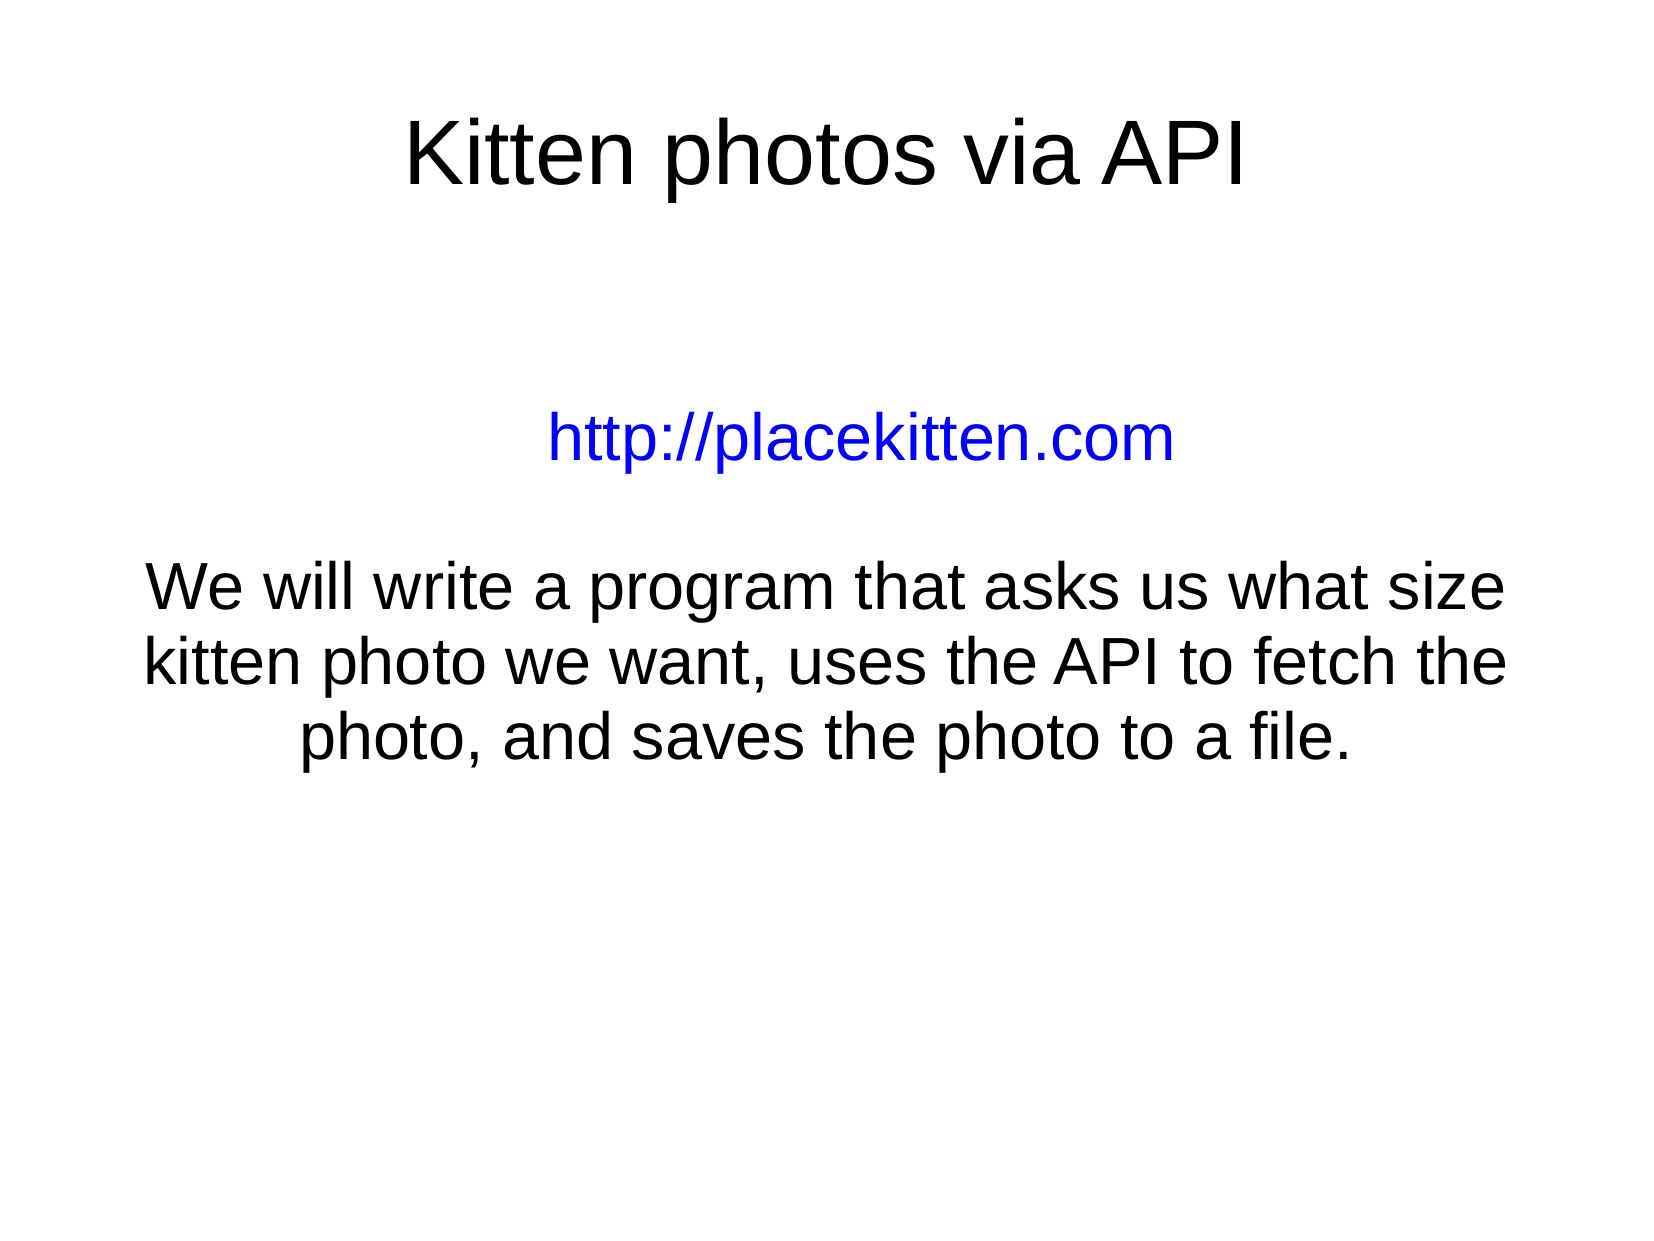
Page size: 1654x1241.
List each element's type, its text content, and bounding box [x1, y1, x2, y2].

title Kitten photos via API [82, 49, 1571, 257]
subtitle http://placekitten.com We will write a program that asks us what size kitten photo we want, uses the API to fetch the photo, and saves the photo to a file. [82, 302, 1571, 1022]
